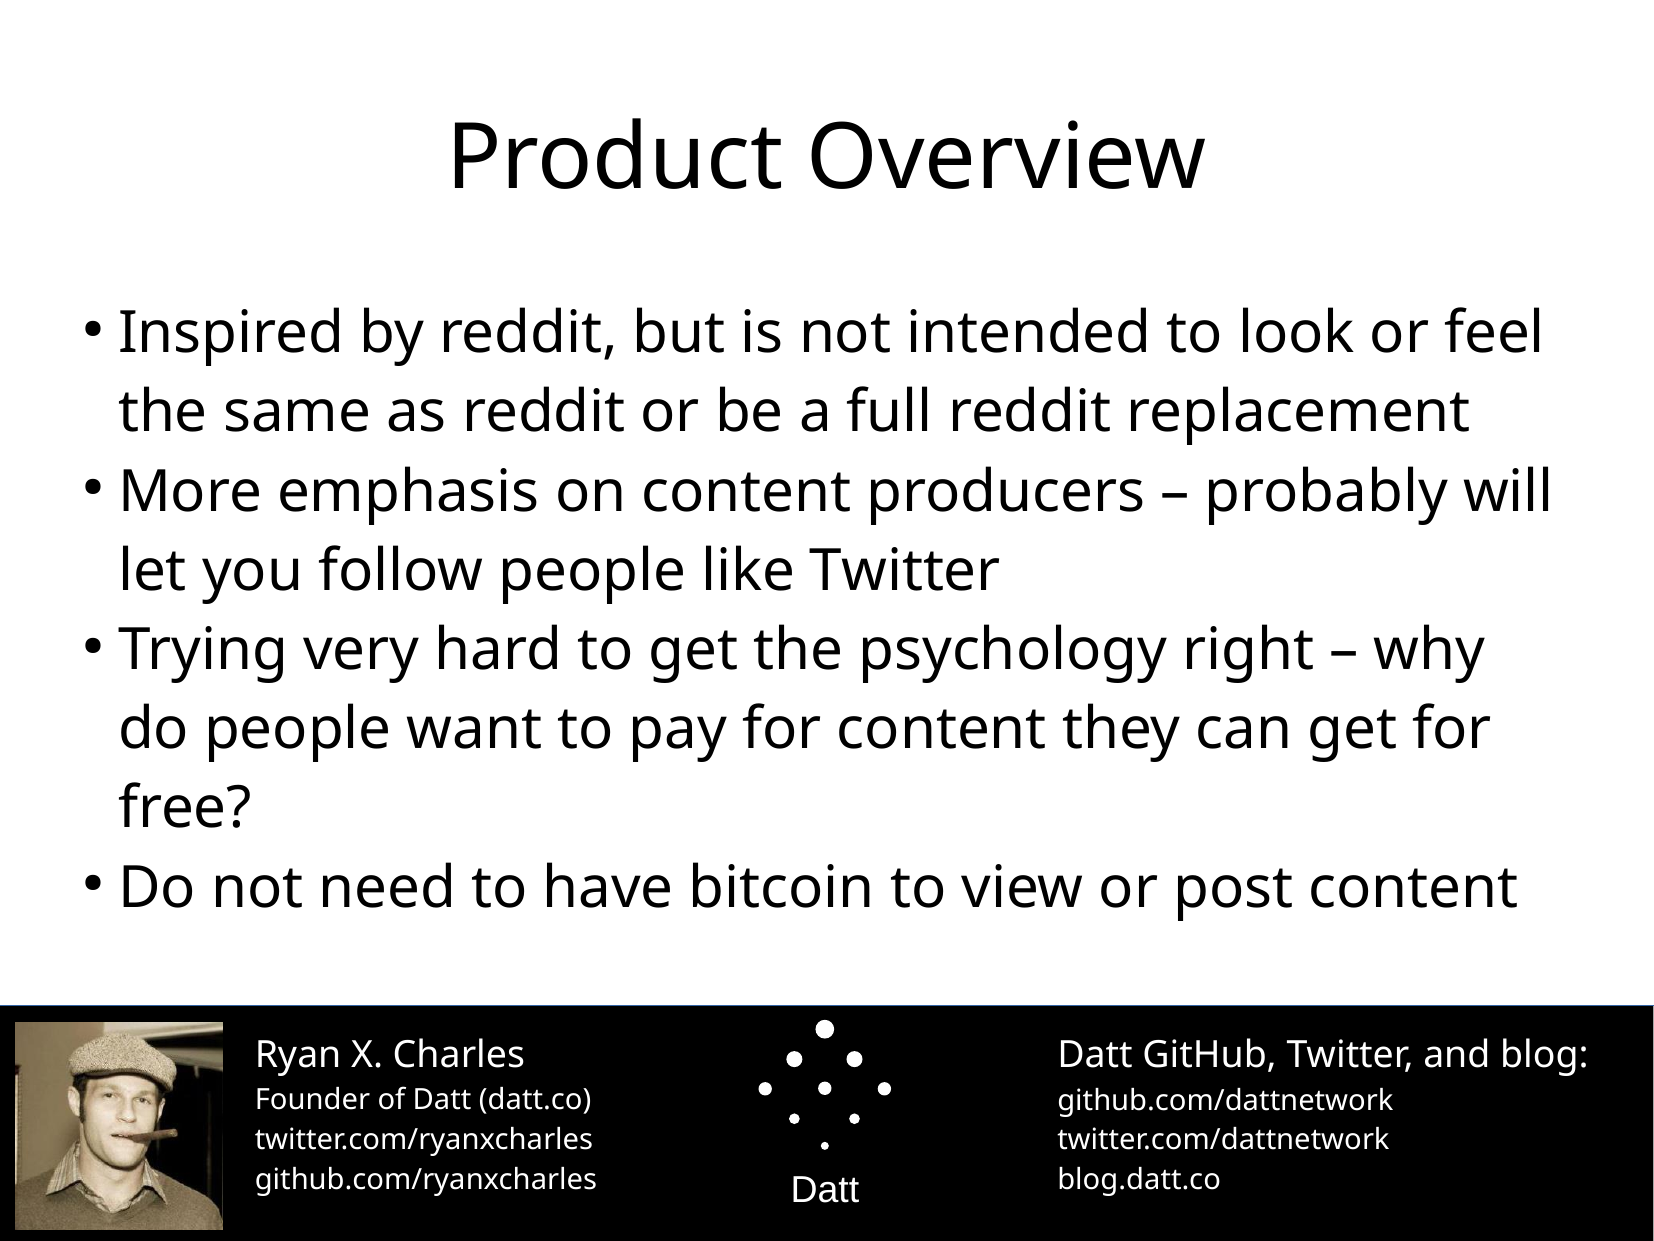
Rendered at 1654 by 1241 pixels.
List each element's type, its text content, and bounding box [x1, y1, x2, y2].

text_box Datt [735, 1161, 916, 1241]
picture [15, 1022, 223, 1231]
title Product Overview [82, 49, 1571, 257]
text_box Datt GitHub, Twitter, and blog: github.com/dattnetwork twitter.com/dattnetwork blog.datt.co [1042, 1020, 1654, 1241]
text_box Ryan X. Charles Founder of Datt (datt.co) twitter.com/ryanxcharles github.com/ryanxcharles [240, 1020, 976, 1241]
text_box [0, 1005, 1654, 1241]
picture [757, 1017, 893, 1153]
subtitle Inspired by reddit, but is not intended to look or feel the same as reddit or be a full reddit replacement More emphasis on content producers – probably will let you follow people like Twitter Trying very hard to get the psychology right – why do people want to pay for content they can get for free? Do not need to have bitcoin to view or post content [82, 290, 1571, 991]
